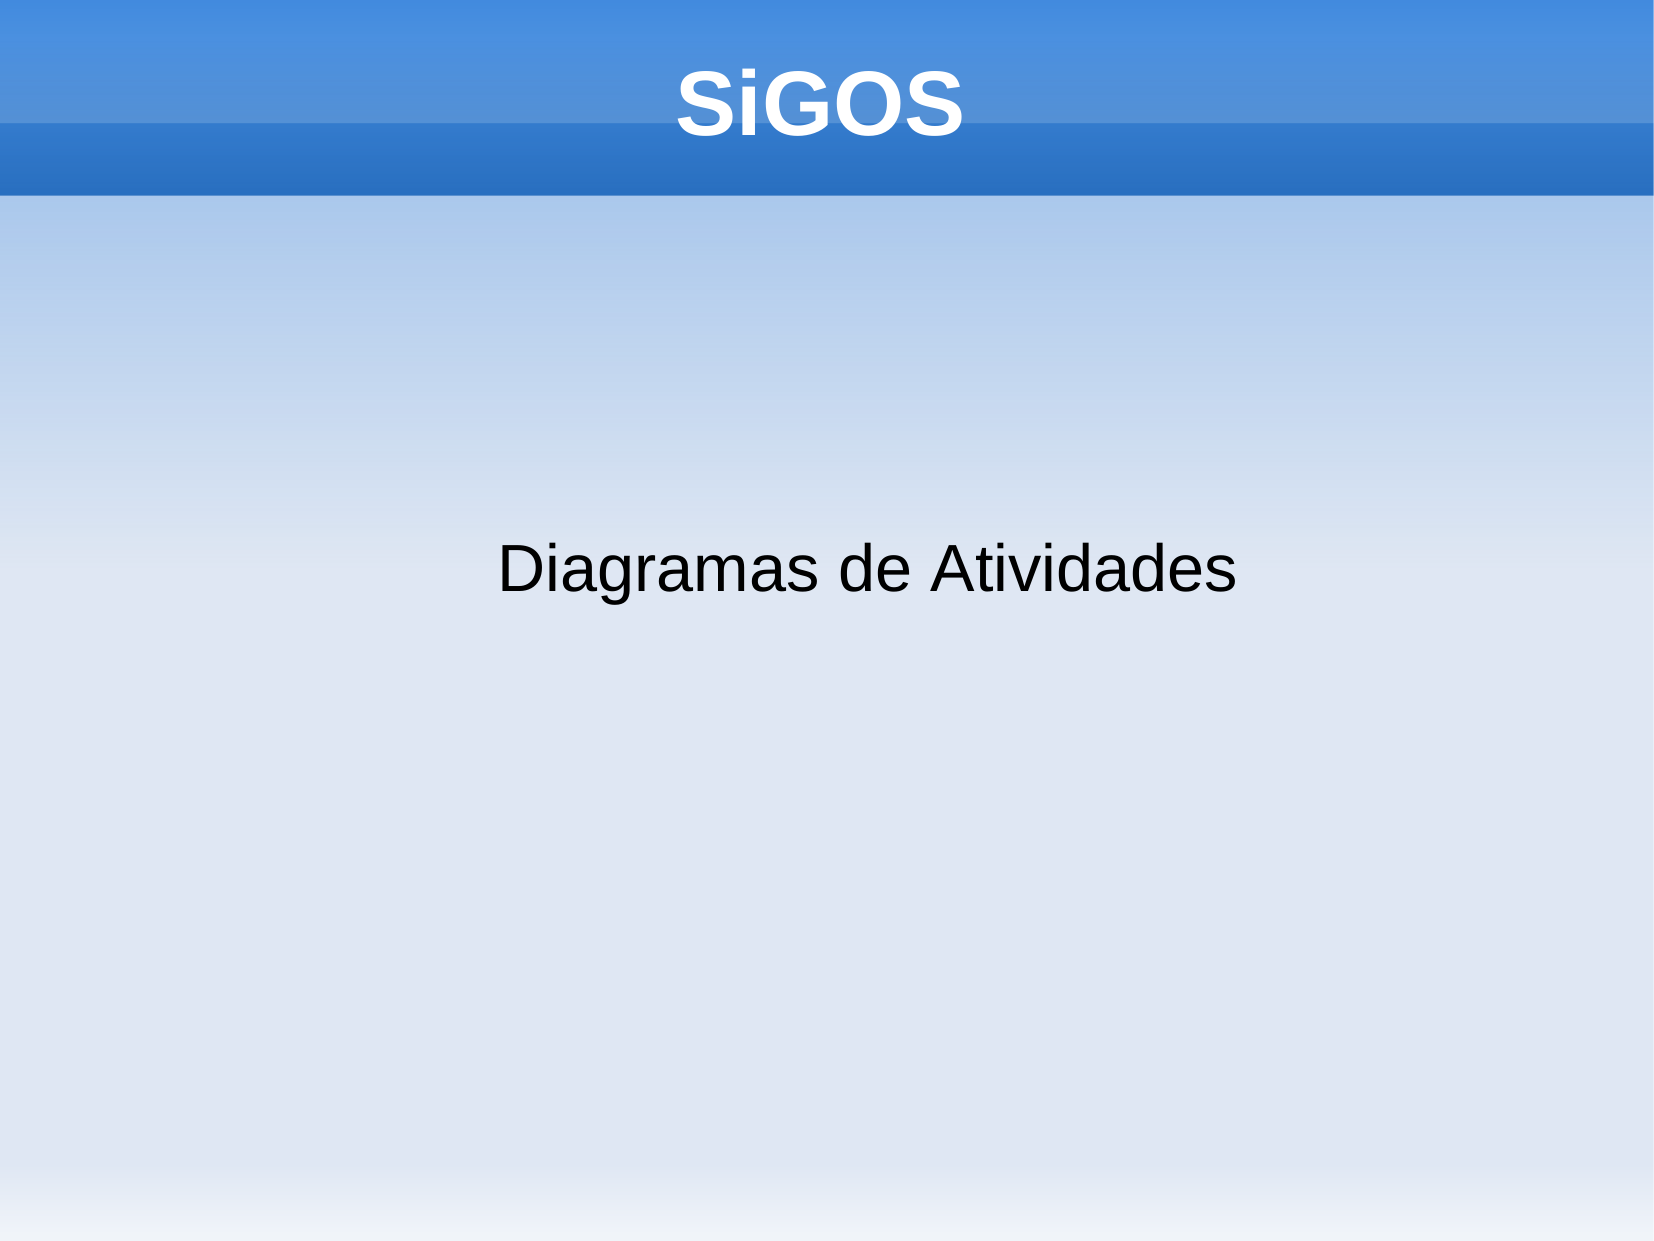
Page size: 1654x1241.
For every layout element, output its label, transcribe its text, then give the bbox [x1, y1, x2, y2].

list Diagramas de Atividades [88, 531, 1577, 607]
picture [0, 0, 1654, 1241]
title SiGOS [76, 0, 1565, 208]
